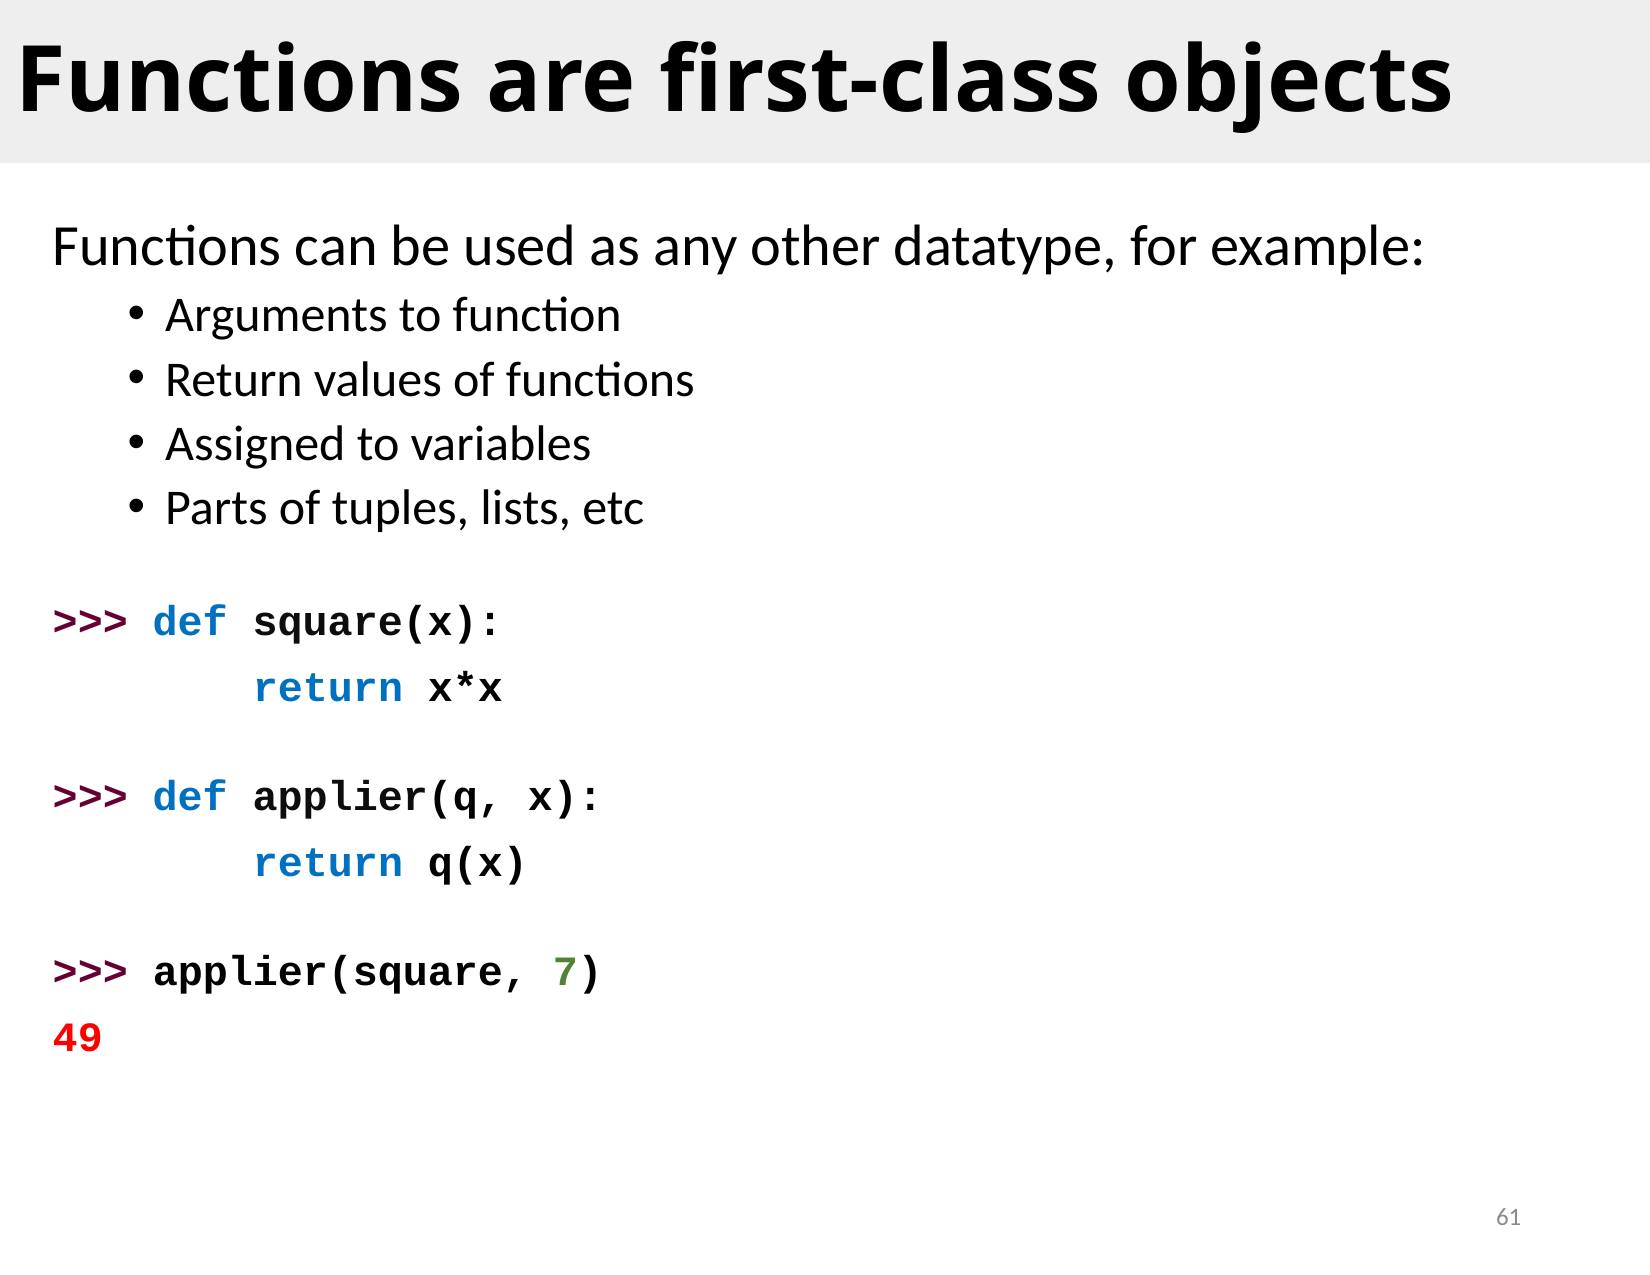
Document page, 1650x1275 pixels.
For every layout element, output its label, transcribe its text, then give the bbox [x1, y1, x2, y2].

title Functions are first-class objects [0, 0, 1650, 163]
list Functions can be used as any other datatype, for example: Arguments to function Return values of functions Assigned to variables Parts of tuples, lists, etc >>> def square(x): return x*x >>> def applier(q, x): return q(x) >>> applier(square, 7) 49 [37, 207, 1595, 1149]
